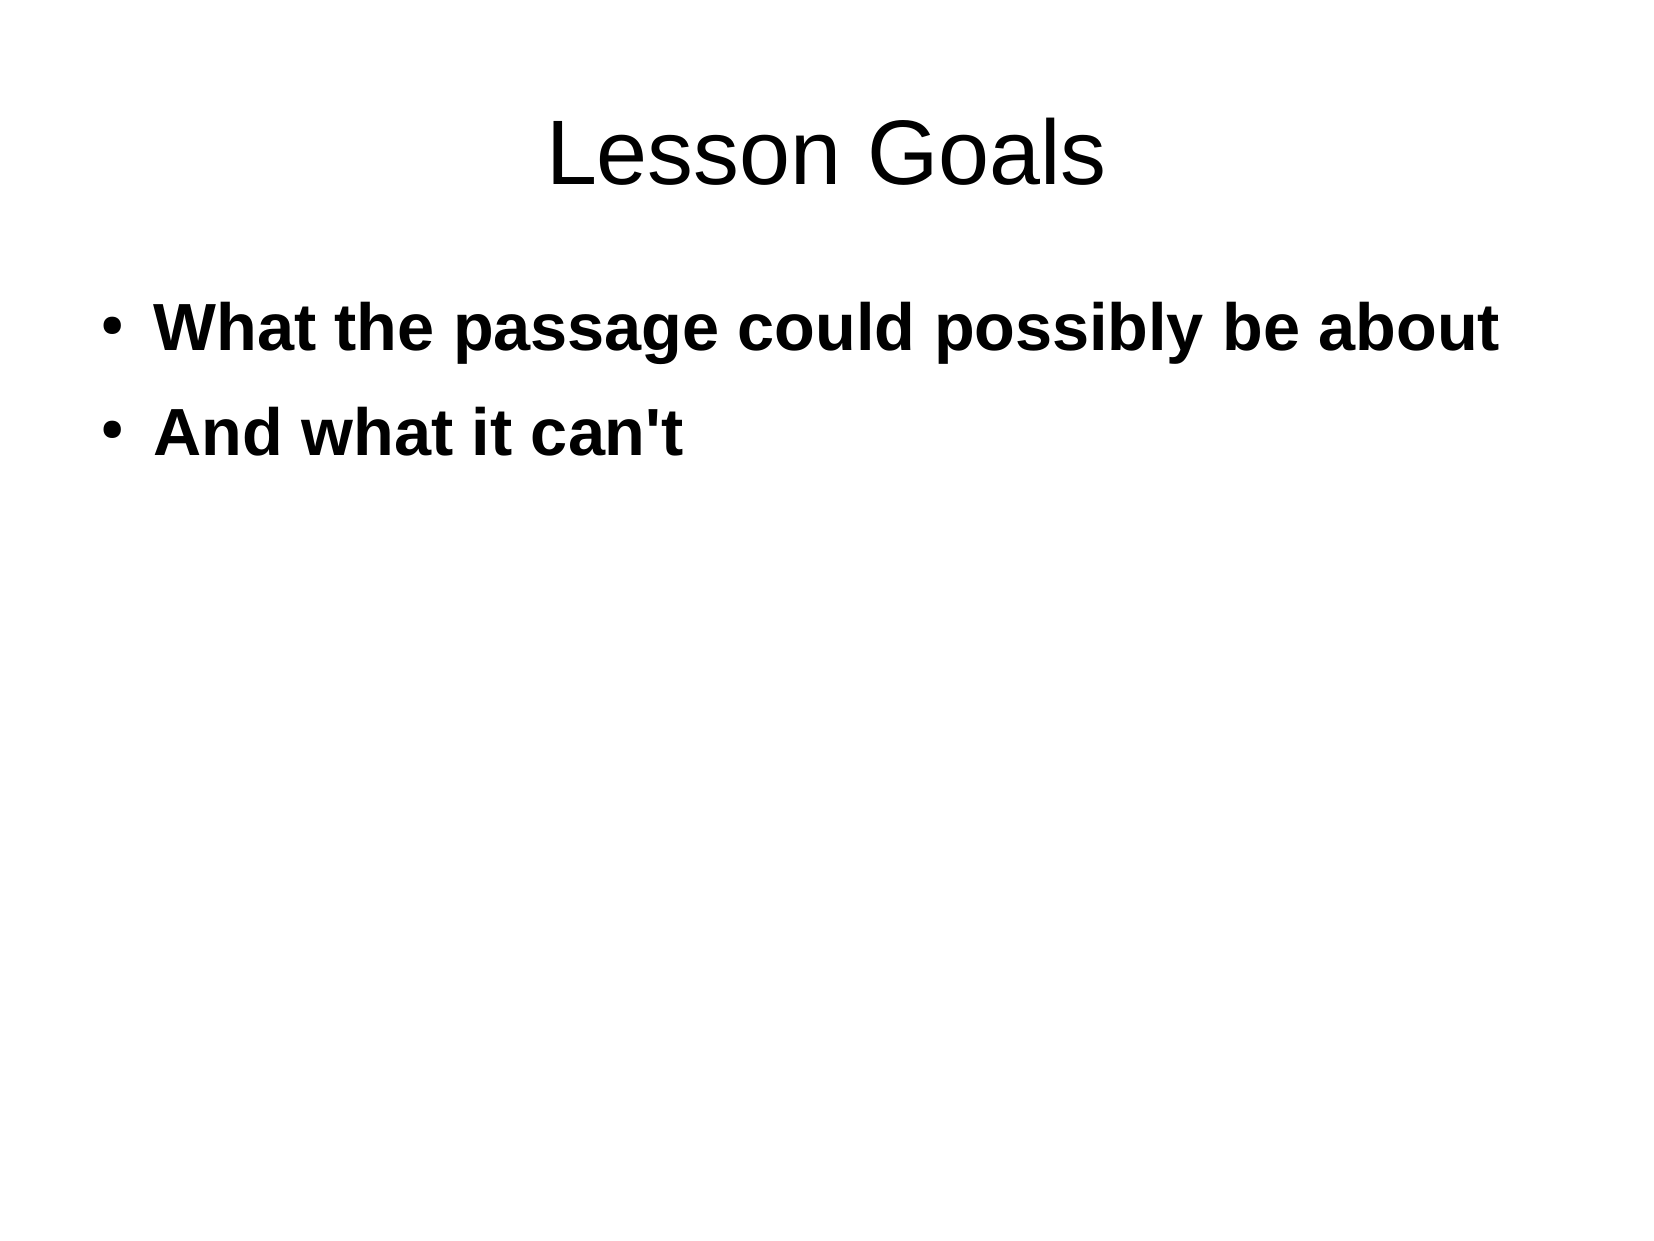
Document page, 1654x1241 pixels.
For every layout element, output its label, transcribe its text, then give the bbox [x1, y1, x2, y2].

list What the passage could possibly be about And what it can't [82, 290, 1571, 1109]
title Lesson Goals [82, 49, 1571, 257]
